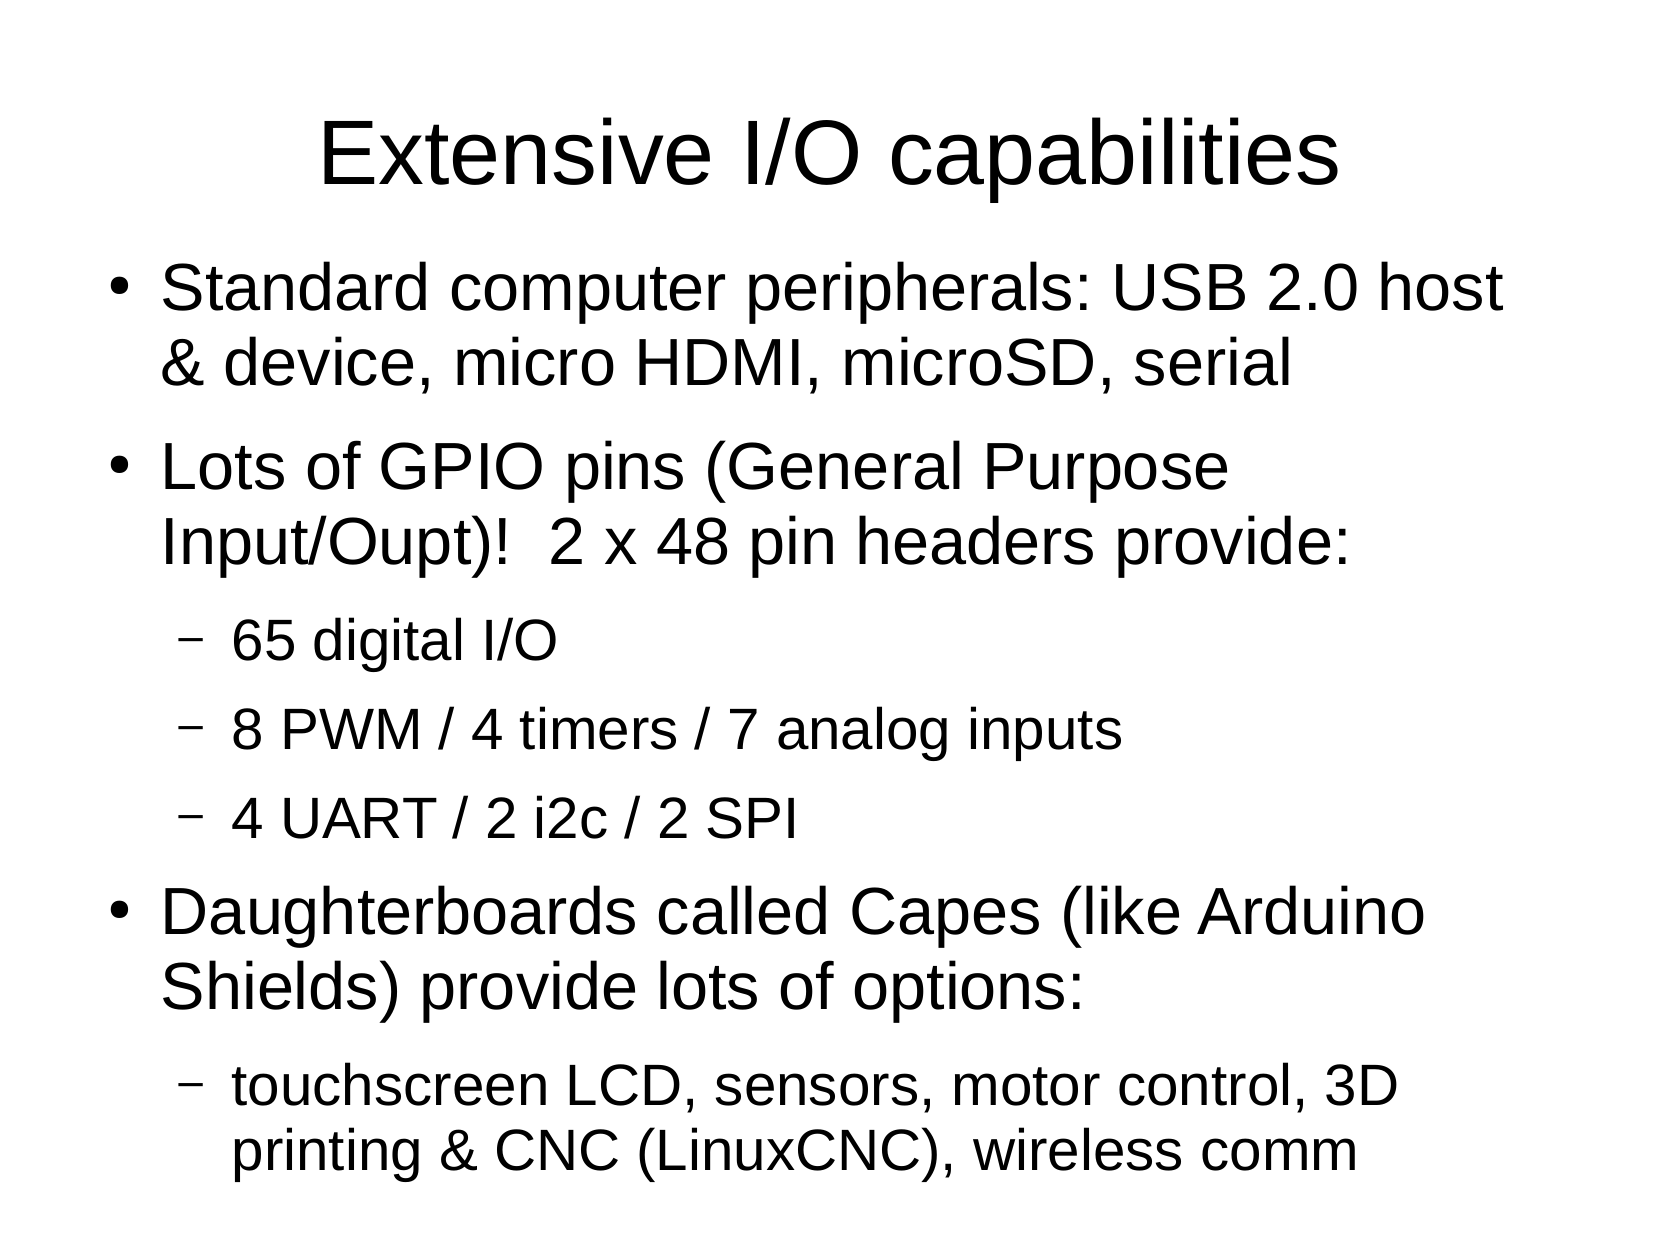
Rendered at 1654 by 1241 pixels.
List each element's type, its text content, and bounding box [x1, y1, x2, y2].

title Extensive I/O capabilities [82, 49, 1571, 257]
list Standard computer peripherals: USB 2.0 host & device, micro HDMI, microSD, serial Lots of GPIO pins (General Purpose Input/Oupt)! 2 x 48 pin headers provide: 65 digital I/O 8 PWM / 4 timers / 7 analog inputs 4 UART / 2 i2c / 2 SPI Daughterboards called Capes (like Arduino Shields) provide lots of options: touchscreen LCD, sensors, motor control, 3D printing & CNC (LinuxCNC), wireless comm [89, 250, 1546, 1201]
